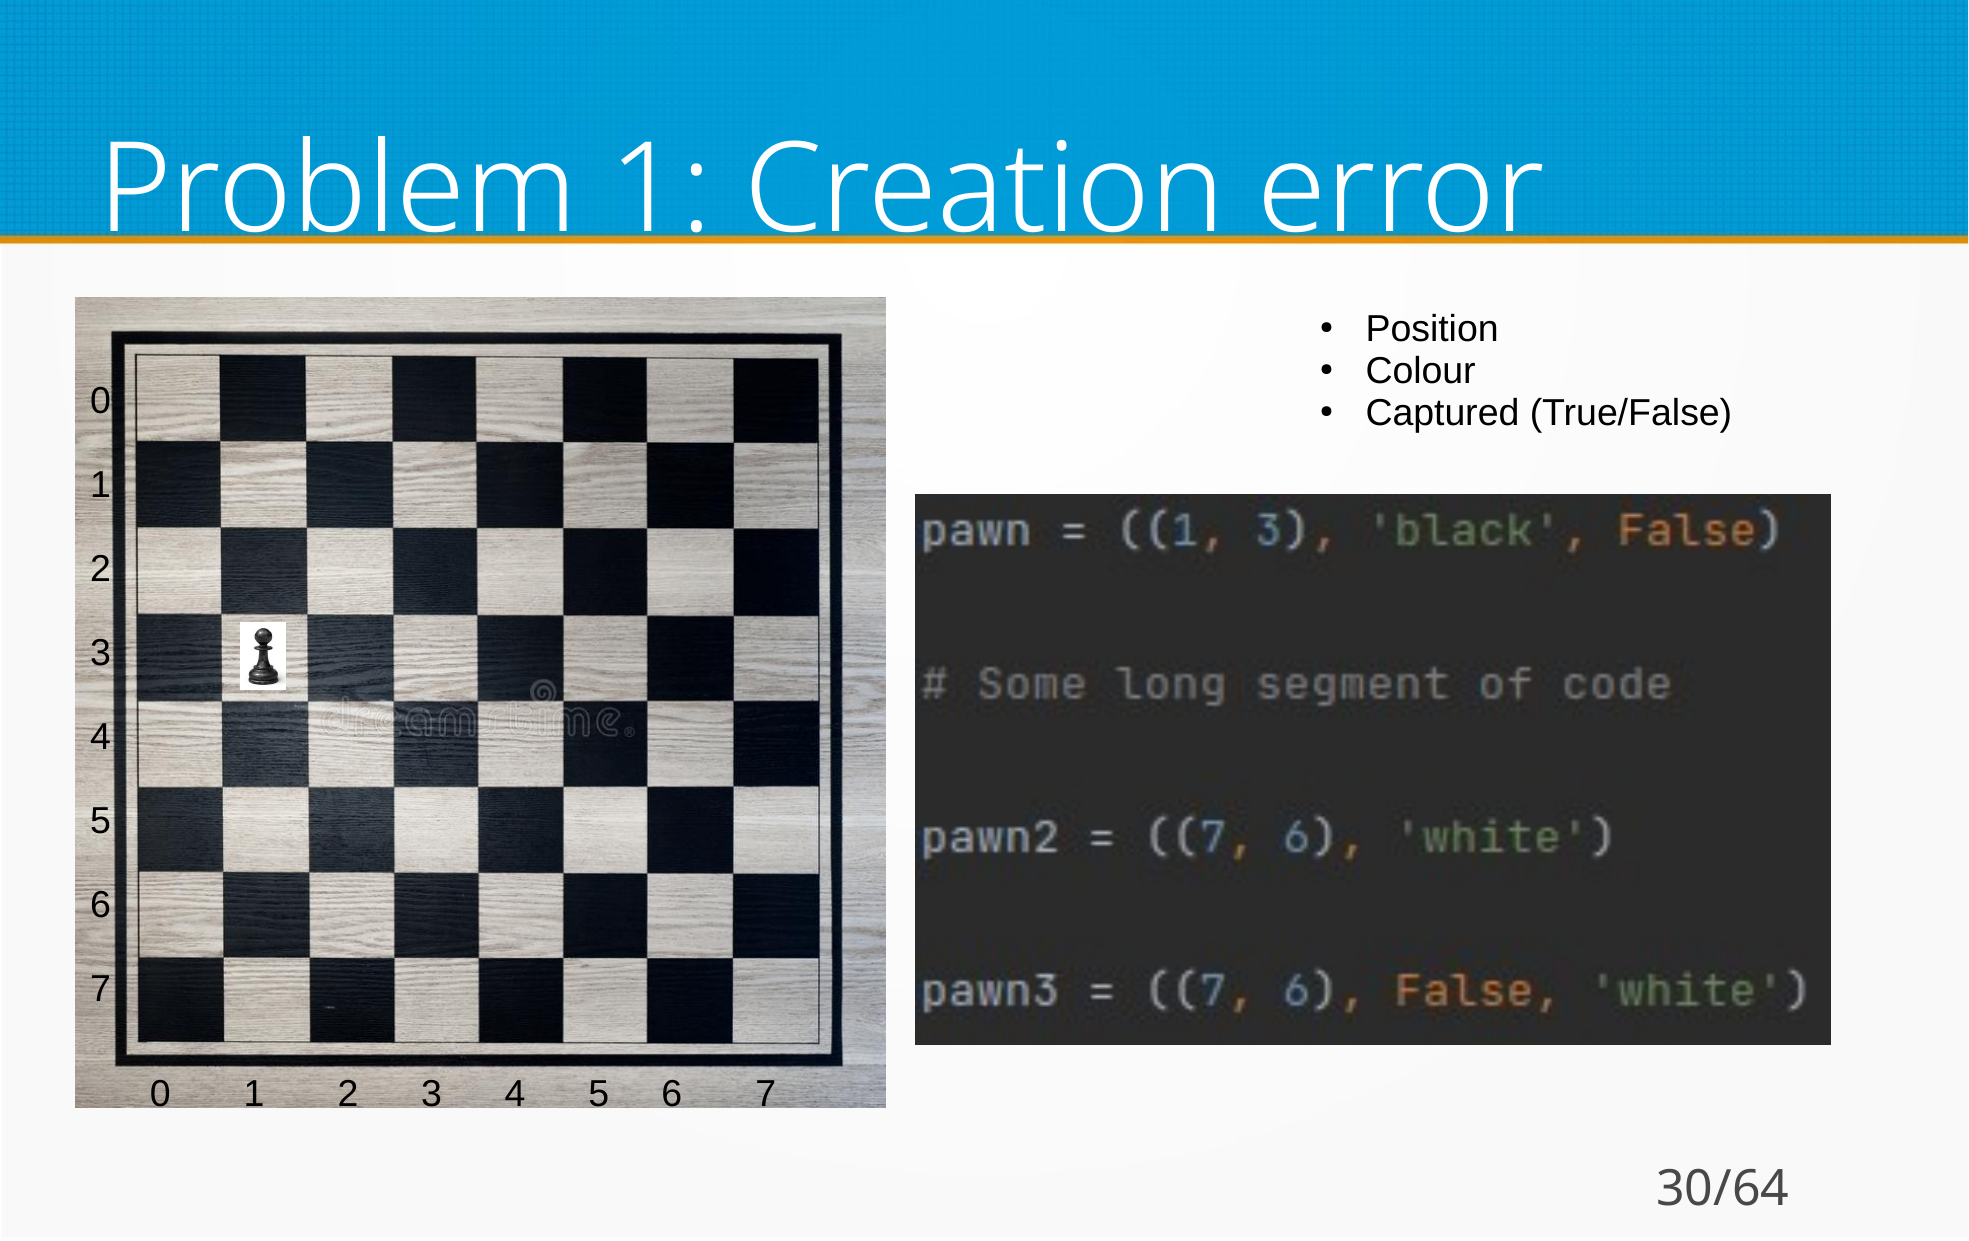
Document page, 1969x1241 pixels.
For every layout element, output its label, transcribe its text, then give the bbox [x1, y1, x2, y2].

text_box 0 1 2 3 4 5 6 7 [75, 330, 121, 1017]
picture [0, 233, 1969, 1241]
title Problem 1: Creation error [98, 49, 1870, 257]
text_box 0 1 2 3 4 5 6 7 [135, 1065, 811, 1122]
text_box Position Colour Captured (True/False) [1305, 300, 1831, 441]
